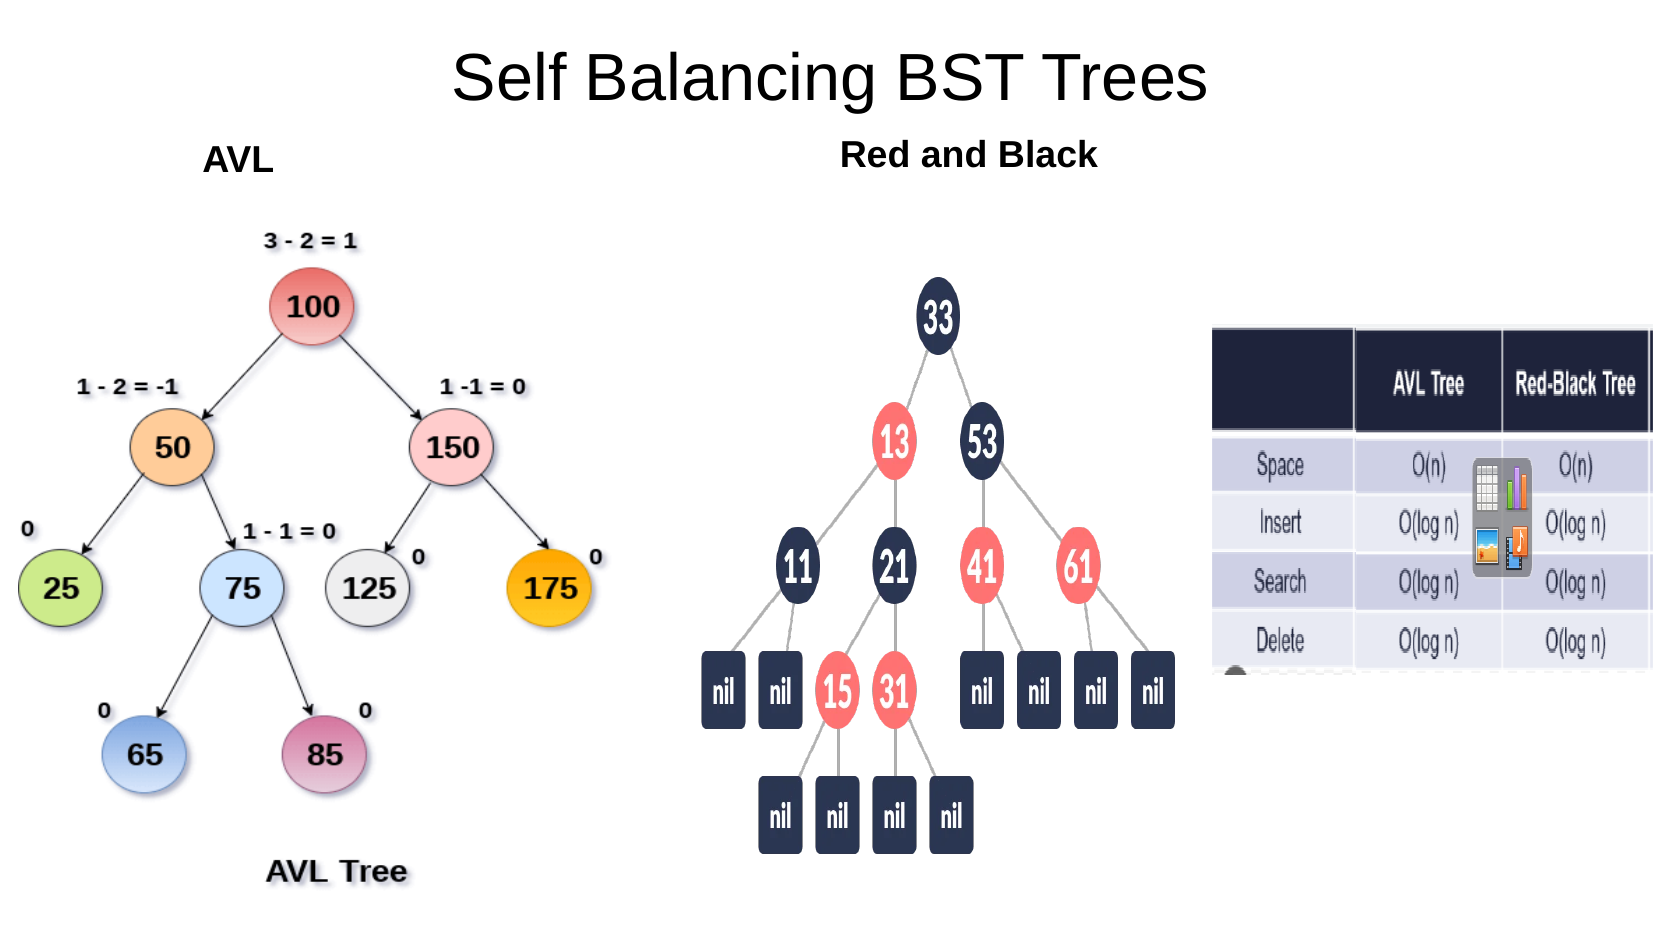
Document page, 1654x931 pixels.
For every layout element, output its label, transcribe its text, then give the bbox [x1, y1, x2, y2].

picture [675, 230, 1201, 901]
picture [18, 224, 638, 896]
text_box AVL [187, 130, 526, 188]
picture [1203, 324, 1654, 676]
text_box Red and Black [825, 126, 1163, 226]
title Self Balancing BST Trees [86, 0, 1576, 156]
